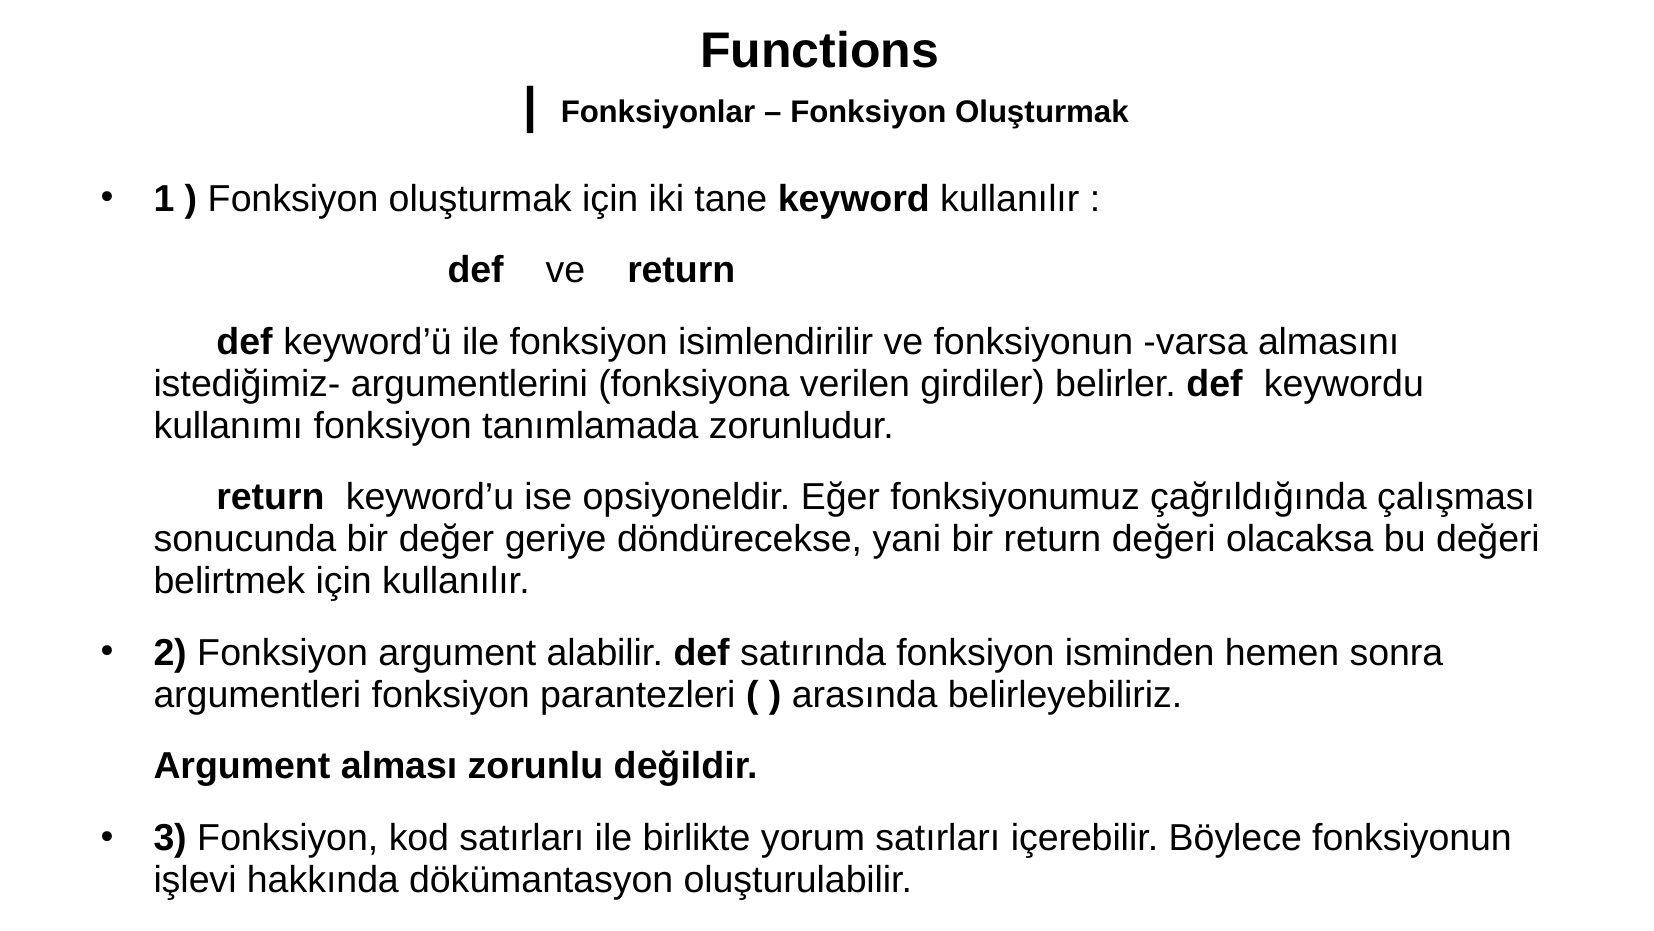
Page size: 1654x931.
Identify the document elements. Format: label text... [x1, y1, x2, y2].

list 1 ) Fonksiyon oluşturmak için iki tane keyword kullanılır : def ve return def keyword’ü ile fonksiyon isimlendirilir ve fonksiyonun -varsa almasını istediğimiz- argumentlerini (fonksiyona verilen girdiler) belirler. def keywordu kullanımı fonksiyon tanımlamada zorunludur. return keyword’u ise opsiyoneldir. Eğer fonksiyonumuz çağrıldığında çalışması sonucunda bir değer geriye döndürecekse, yani bir return değeri olacaksa bu değeri belirtmek için kullanılır. 2) Fonksiyon argument alabilir. def satırında fonksiyon isminden hemen sonra argumentleri fonksiyon parantezleri ( ) arasında belirleyebiliriz. Argument alması zorunlu değildir. 3) Fonksiyon, kod satırları ile birlikte yorum satırları içerebilir. Böylece fonksiyonun işlevi hakkında dökümantasyon oluşturulabilir. [82, 177, 1571, 916]
title Functions | Fonksiyonlar – Fonksiyon Oluşturmak [82, 0, 1571, 156]
